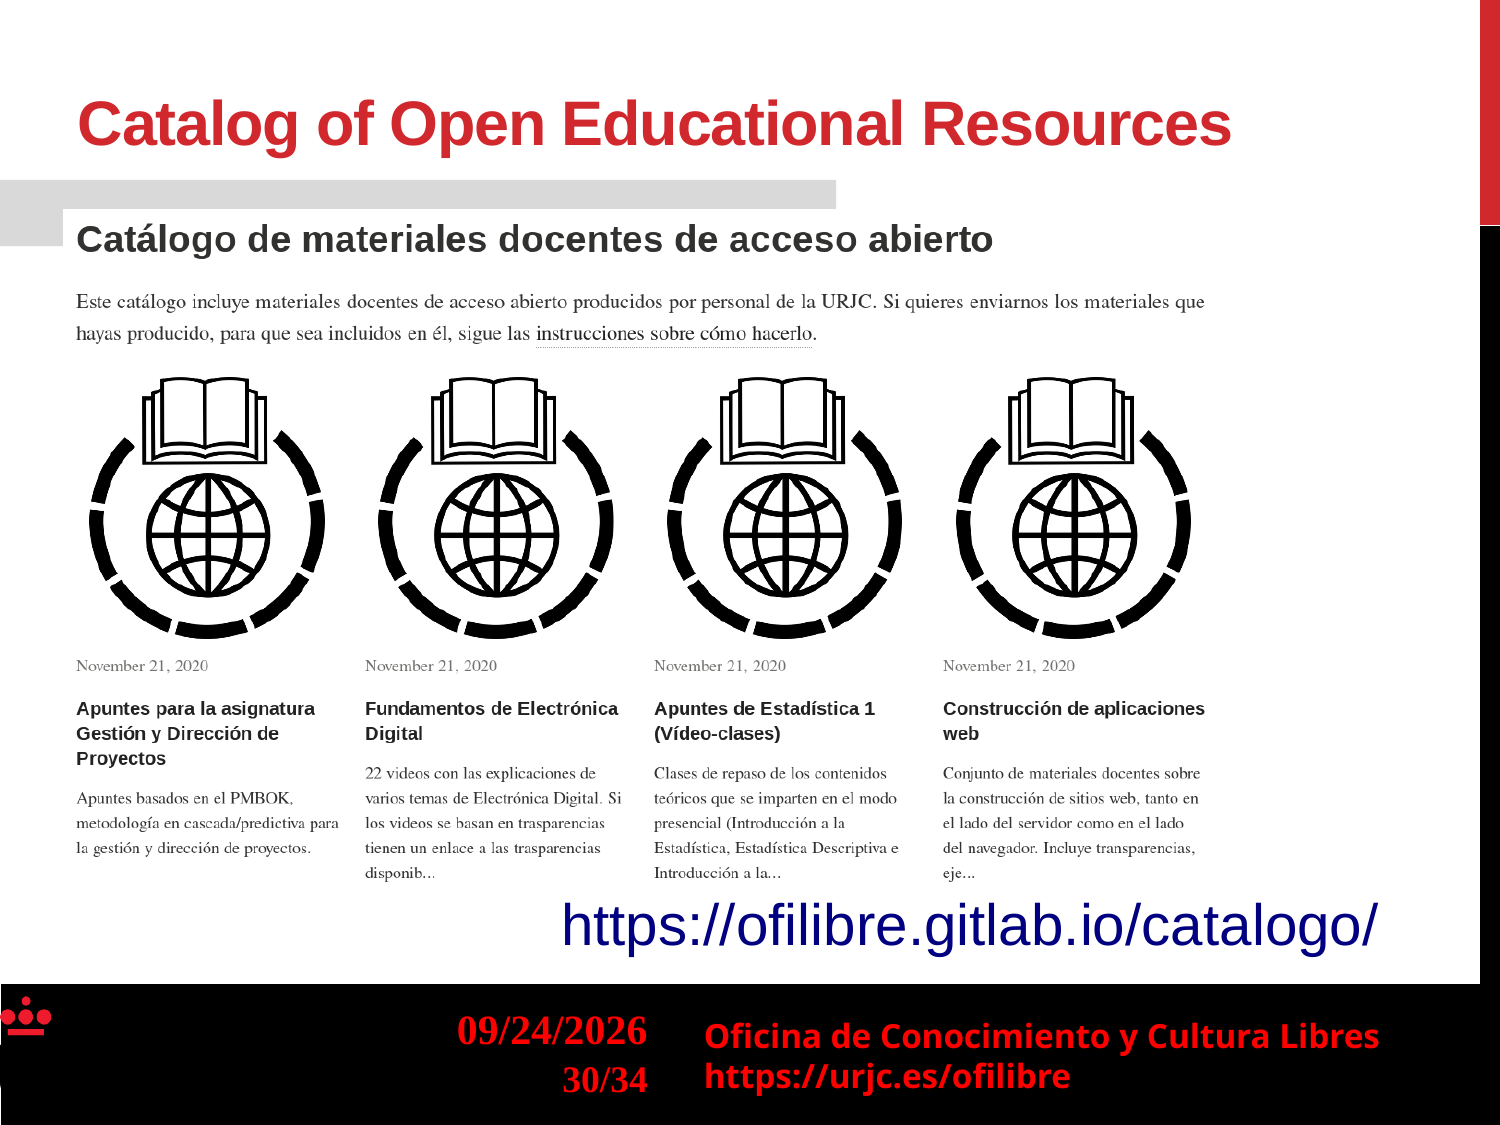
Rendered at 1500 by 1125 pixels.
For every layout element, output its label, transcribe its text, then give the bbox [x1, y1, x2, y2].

text_box https://ofilibre.gitlab.io/catalogo/ [546, 885, 1396, 965]
text_box Catalog of Open Educational Resources [0, 24, 1326, 172]
picture [63, 209, 1223, 901]
title [75, 15, 1425, 172]
